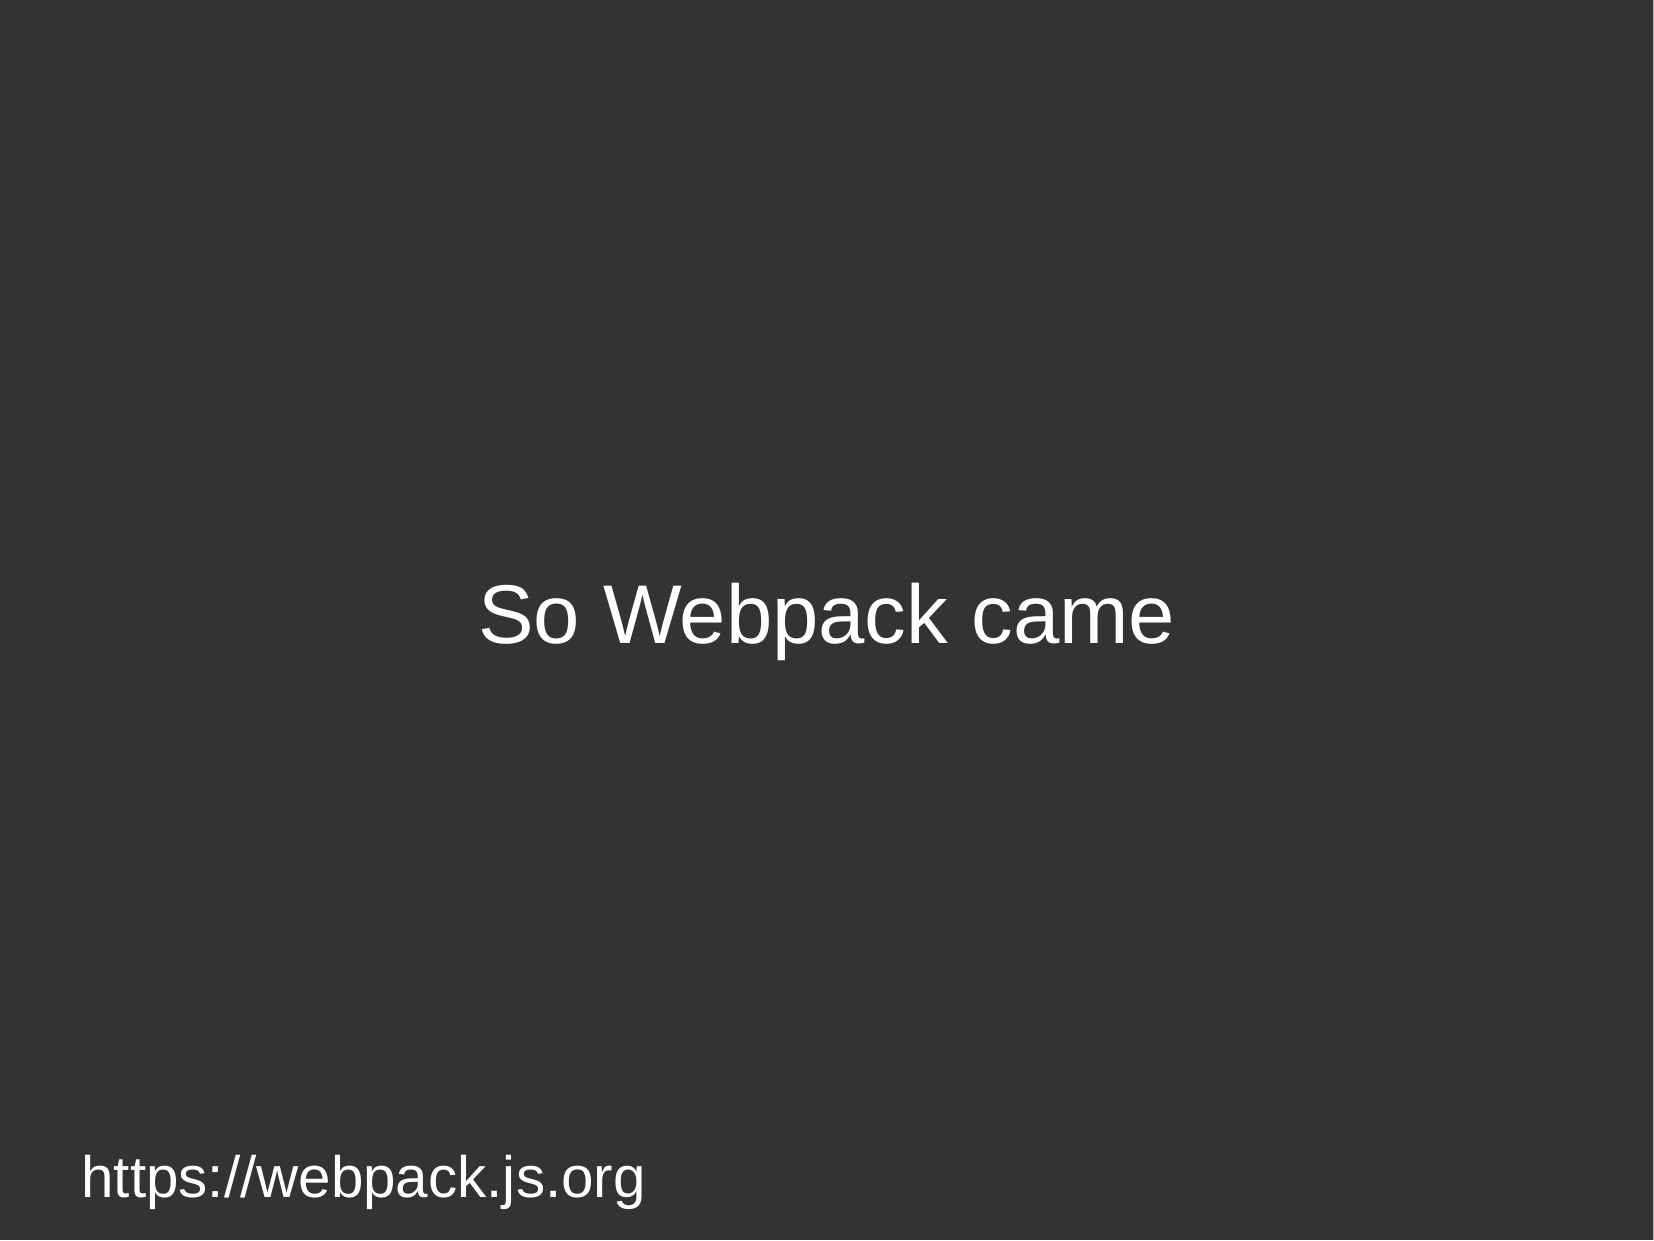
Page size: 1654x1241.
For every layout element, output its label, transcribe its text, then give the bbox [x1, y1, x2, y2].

title https://webpack.js.org [81, 1074, 1570, 1241]
subtitle So Webpack came [82, 134, 1571, 1095]
